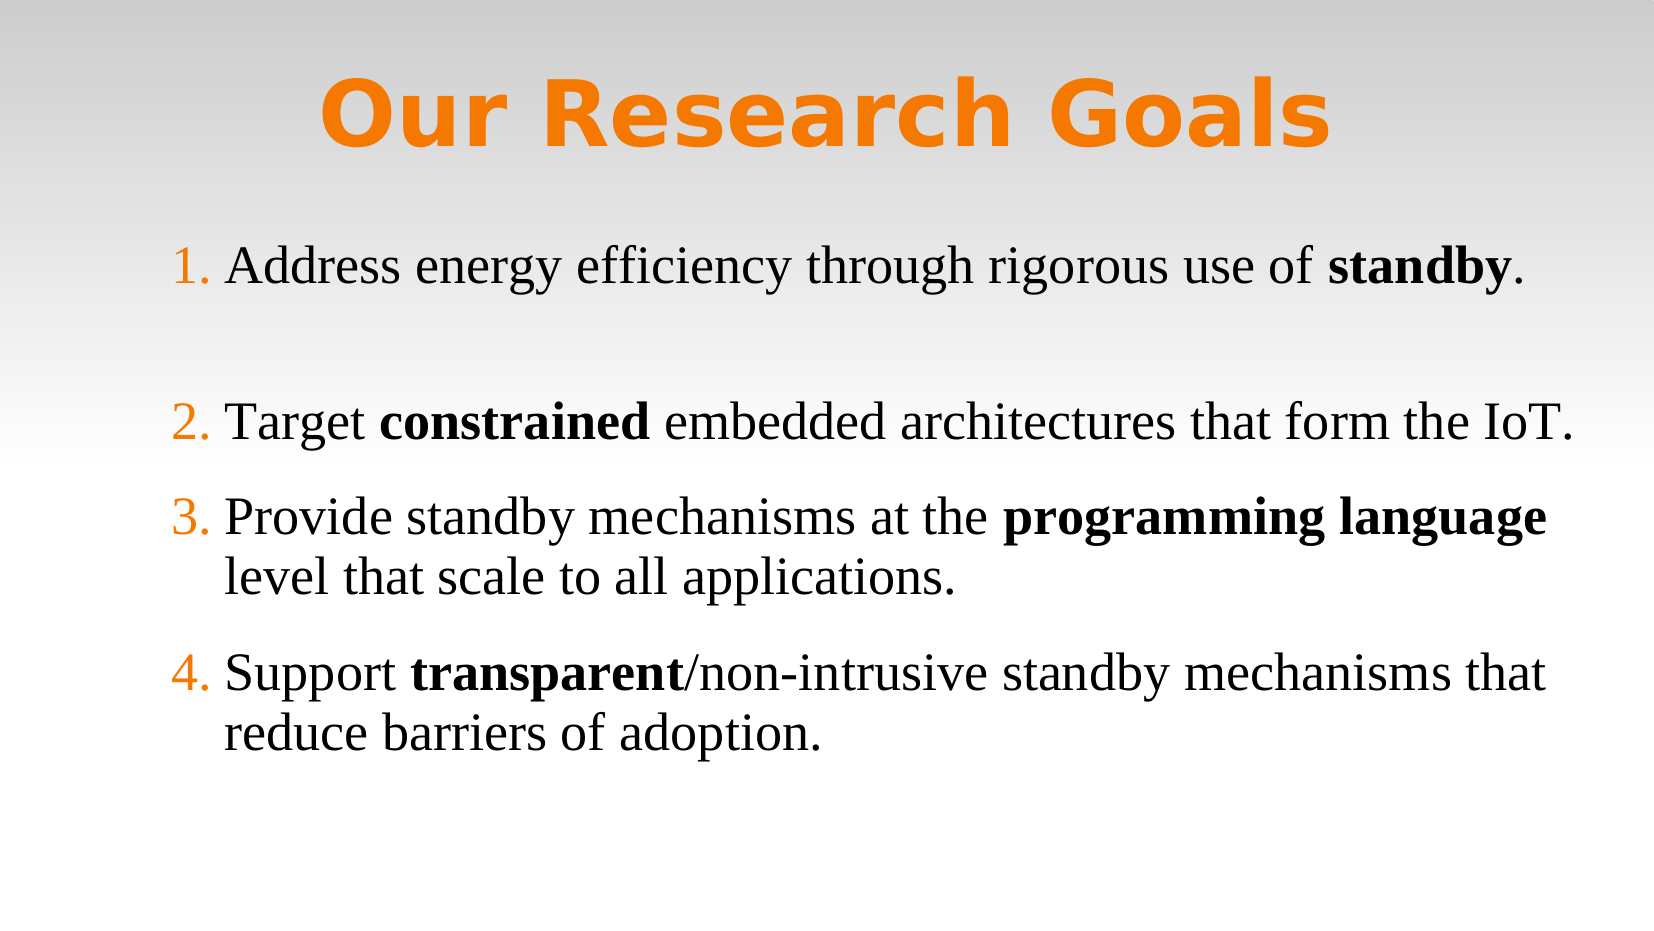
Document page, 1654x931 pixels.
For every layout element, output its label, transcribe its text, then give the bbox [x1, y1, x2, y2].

list Address energy efficiency through rigorous use of standby. Target constrained embedded architectures that form the IoT. Provide standby mechanisms at the programming language level that scale to all applications. Support transparent/non-intrusive standby mechanisms that reduce barriers of adoption. [82, 235, 1591, 929]
title Our Research Goals [82, 37, 1571, 193]
